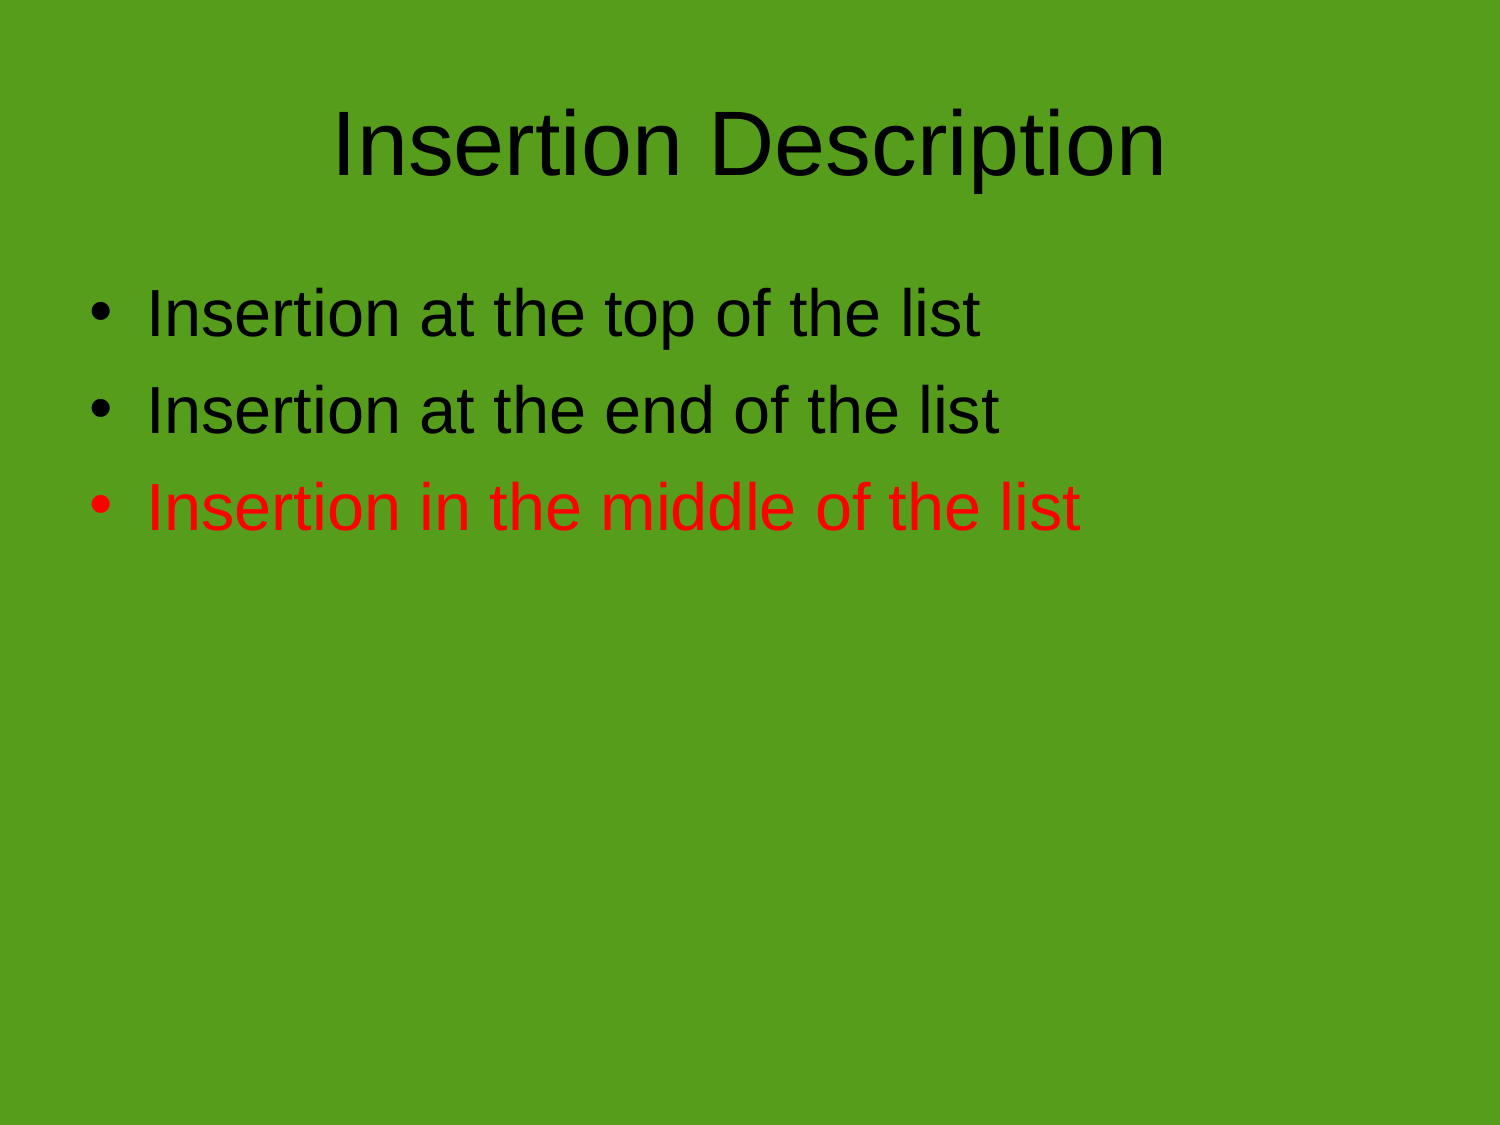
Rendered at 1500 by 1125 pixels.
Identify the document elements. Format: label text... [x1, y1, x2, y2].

title Insertion Description [75, 45, 1426, 233]
list Insertion at the top of the list Insertion at the end of the list Insertion in the middle of the list [75, 262, 1426, 1005]
